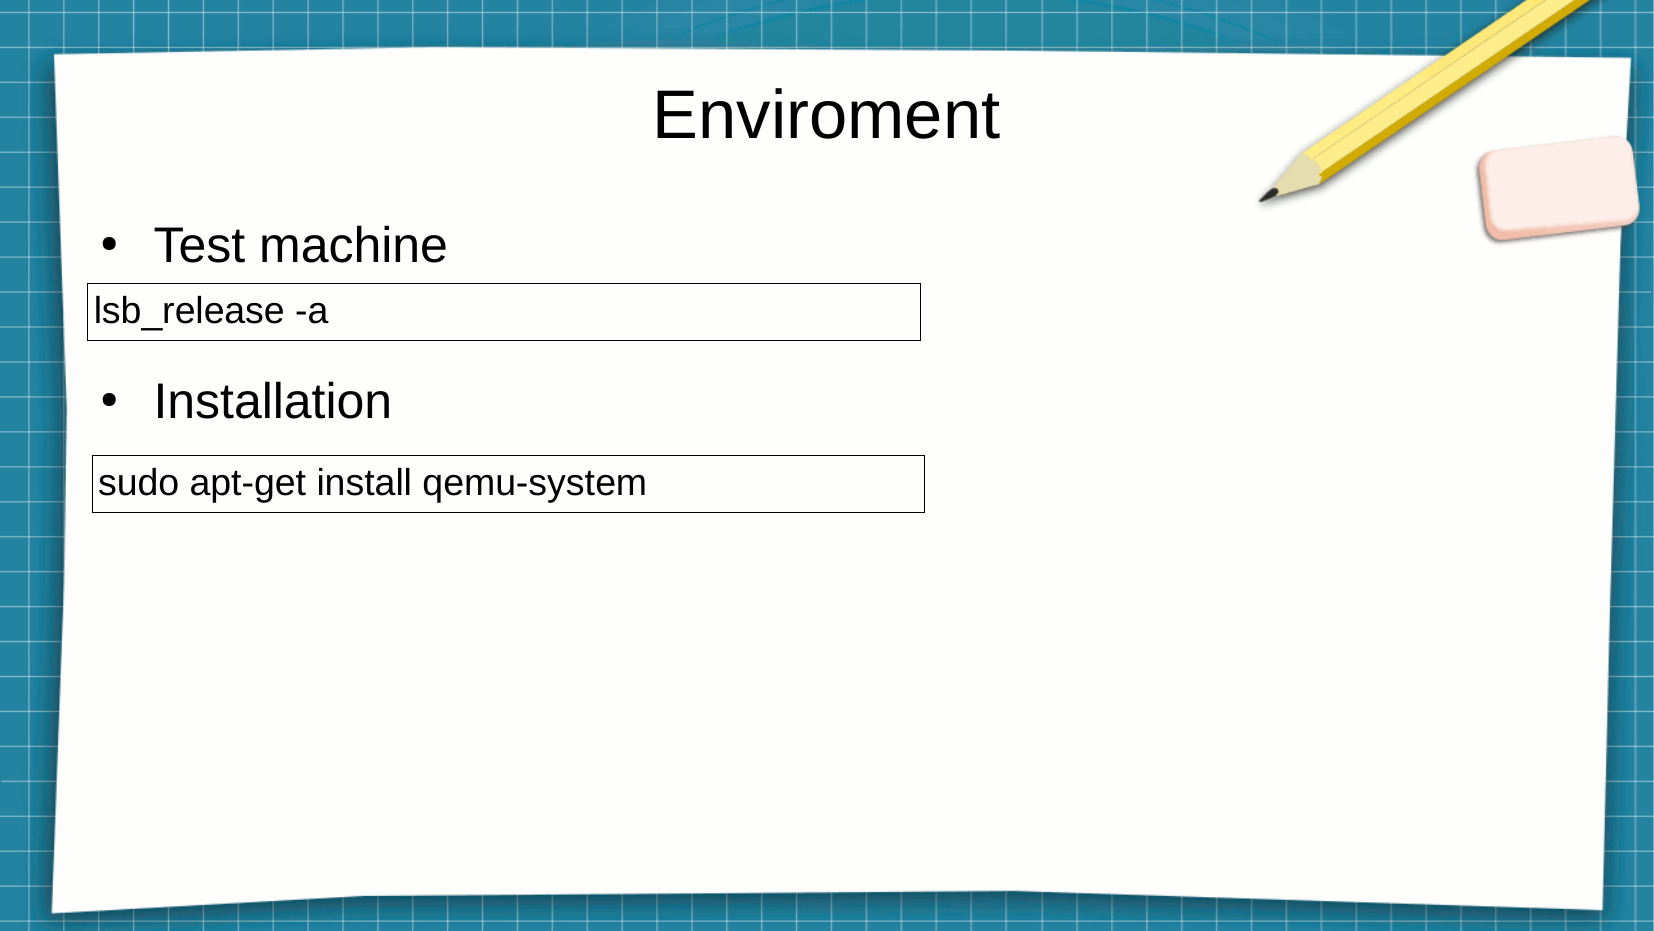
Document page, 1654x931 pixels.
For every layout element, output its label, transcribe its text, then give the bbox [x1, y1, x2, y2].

table_header lsb_release -a [88, 284, 920, 340]
table_header sudo apt-get install qemu-system [93, 456, 924, 512]
picture [0, 0, 1654, 931]
title Enviroment [82, 37, 1571, 193]
list Test machine Installation [82, 217, 1571, 758]
